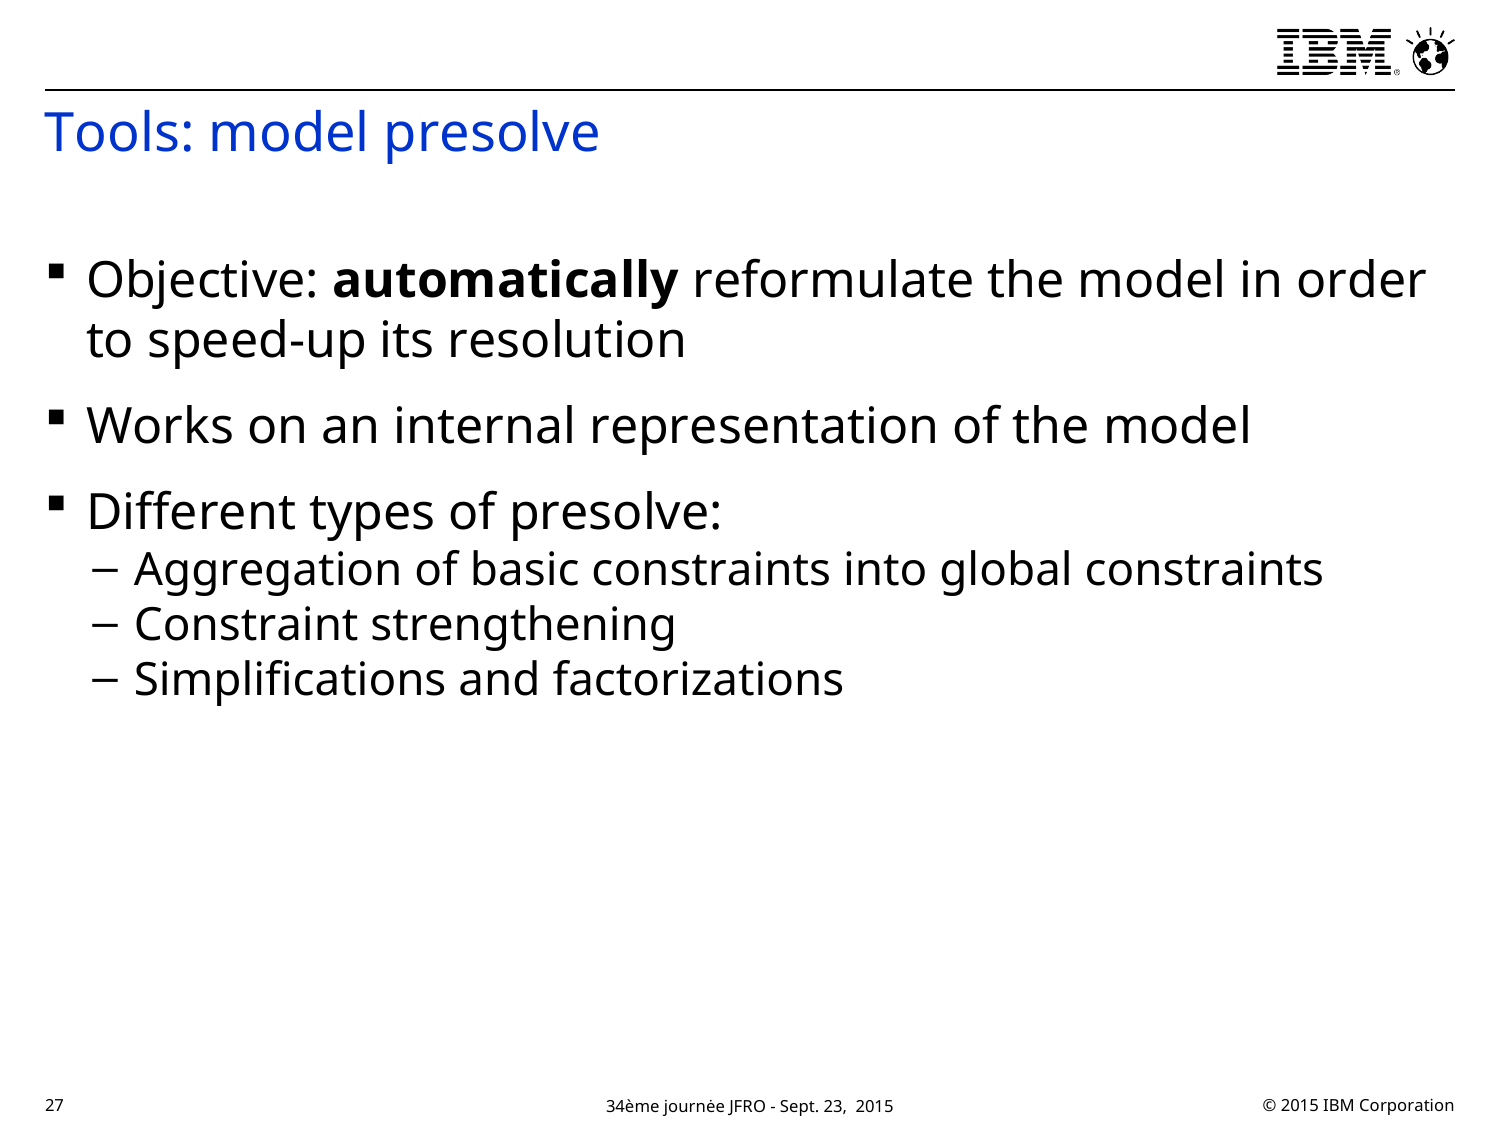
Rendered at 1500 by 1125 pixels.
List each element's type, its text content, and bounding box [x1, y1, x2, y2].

title Tools: model presolve [29, 97, 1455, 203]
picture [1260, 10, 1468, 90]
list Objective: automatically reformulate the model in order to speed-up its resolution Works on an internal representation of the model Different types of presolve: Aggregation of basic constraints into global constraints Constraint strengthening Simplifications and factorizations [29, 239, 1455, 1066]
